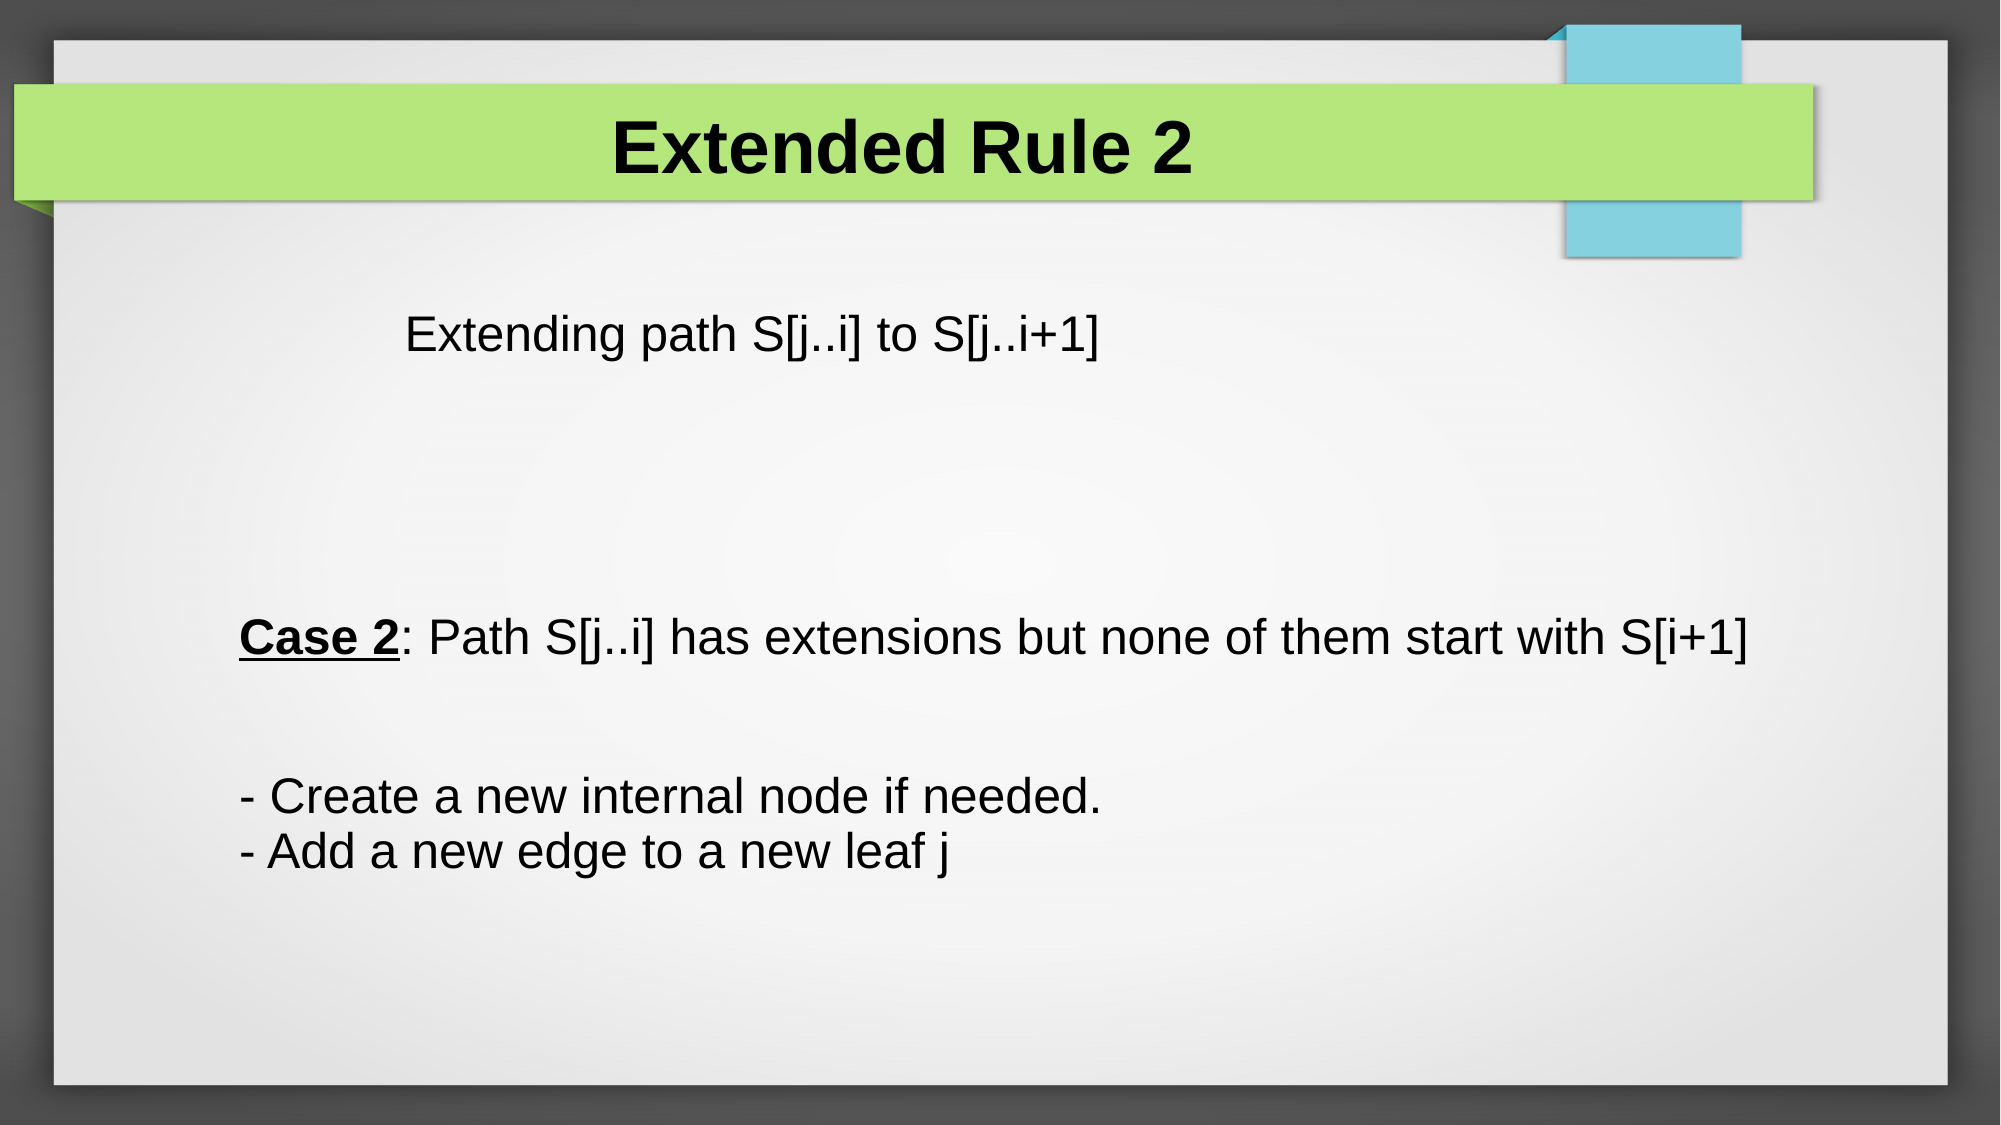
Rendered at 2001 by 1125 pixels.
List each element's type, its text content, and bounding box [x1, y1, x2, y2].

title Extended Rule 2 [188, 94, 1618, 202]
text_box Extending path S[j..i] to S[j..i+1] [389, 298, 1426, 426]
picture [0, 0, 2001, 1125]
text_box Case 2: Path S[j..i] has extensions but none of them start with S[i+1] - Create a new internal node if needed. - Add a new edge to a new leaf j [224, 602, 1780, 887]
